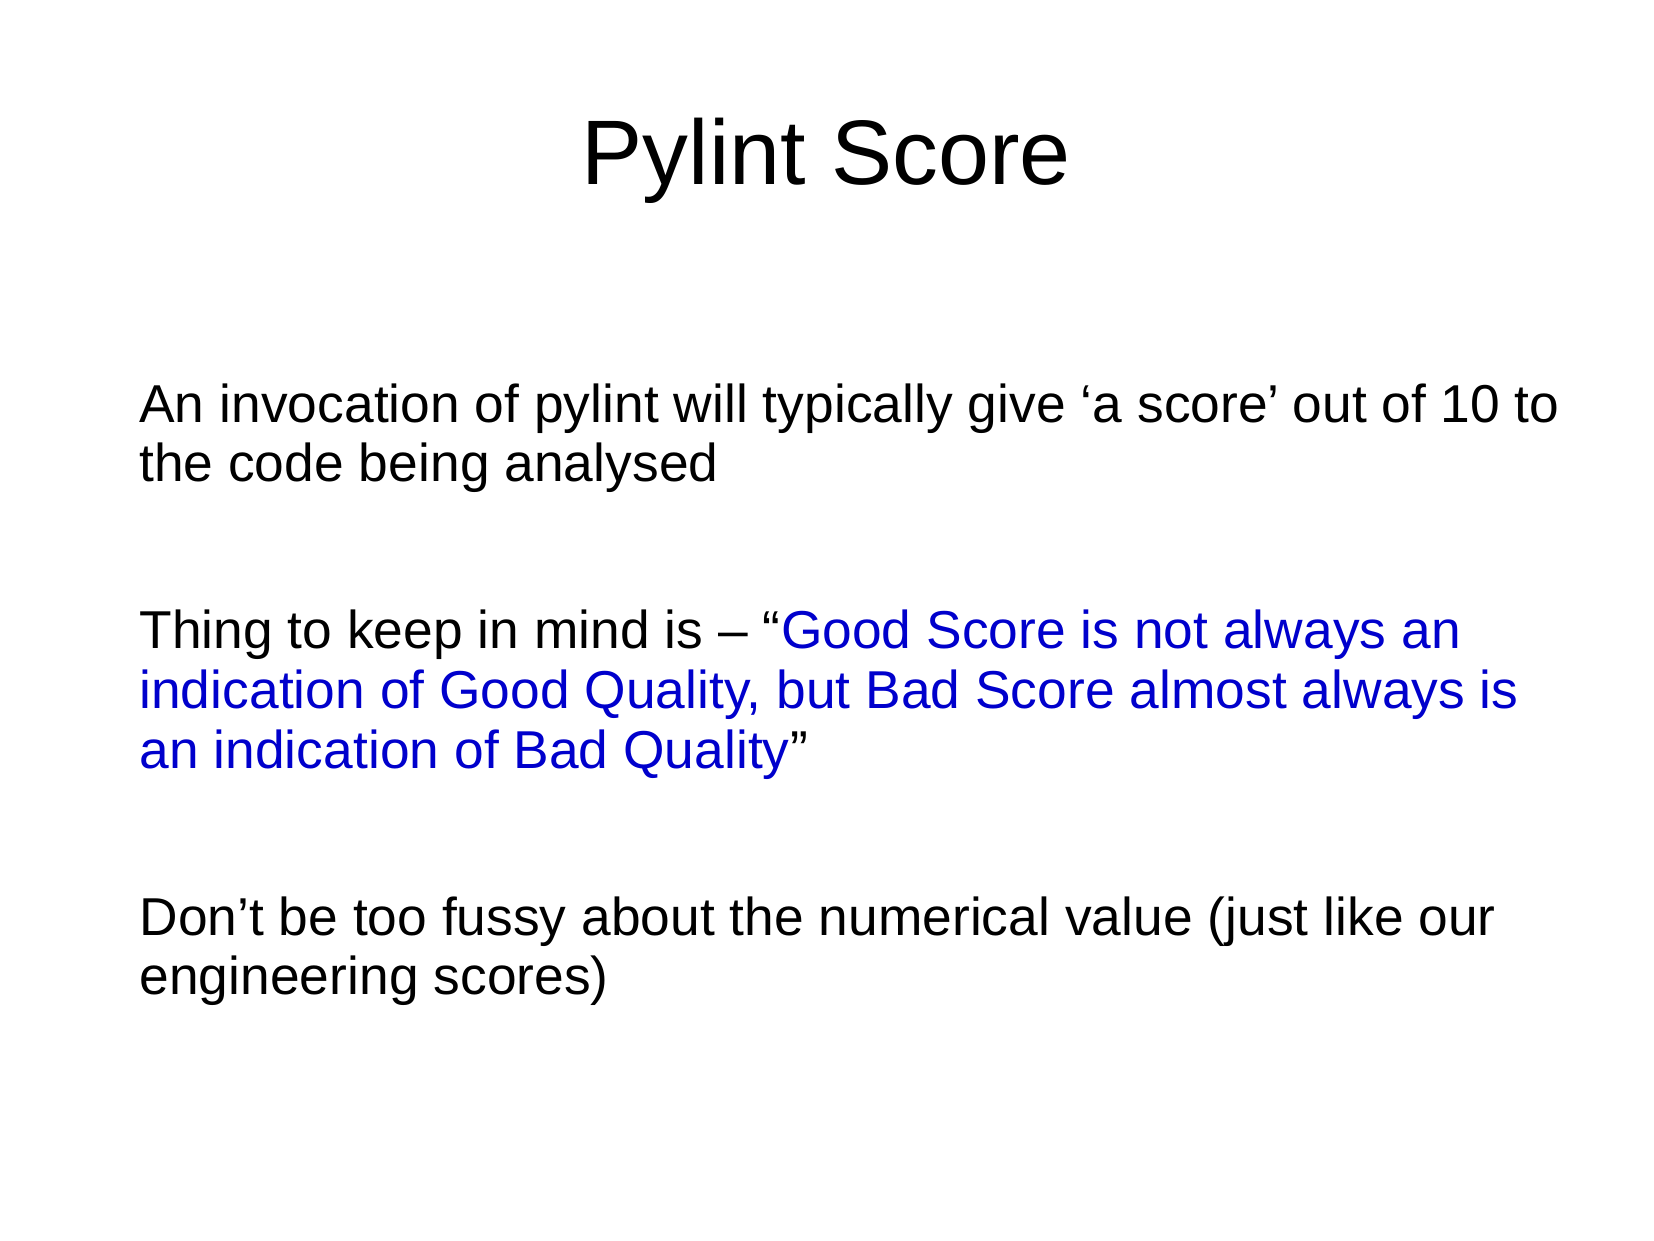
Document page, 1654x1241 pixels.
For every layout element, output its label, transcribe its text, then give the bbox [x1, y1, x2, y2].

list An invocation of pylint will typically give ‘a score’ out of 10 to the code being analysed Thing to keep in mind is – “Good Score is not always an indication of Good Quality, but Bad Score almost always is an indication of Bad Quality” Don’t be too fussy about the numerical value (just like our engineering scores) [82, 290, 1571, 1010]
title Pylint Score [82, 49, 1571, 257]
